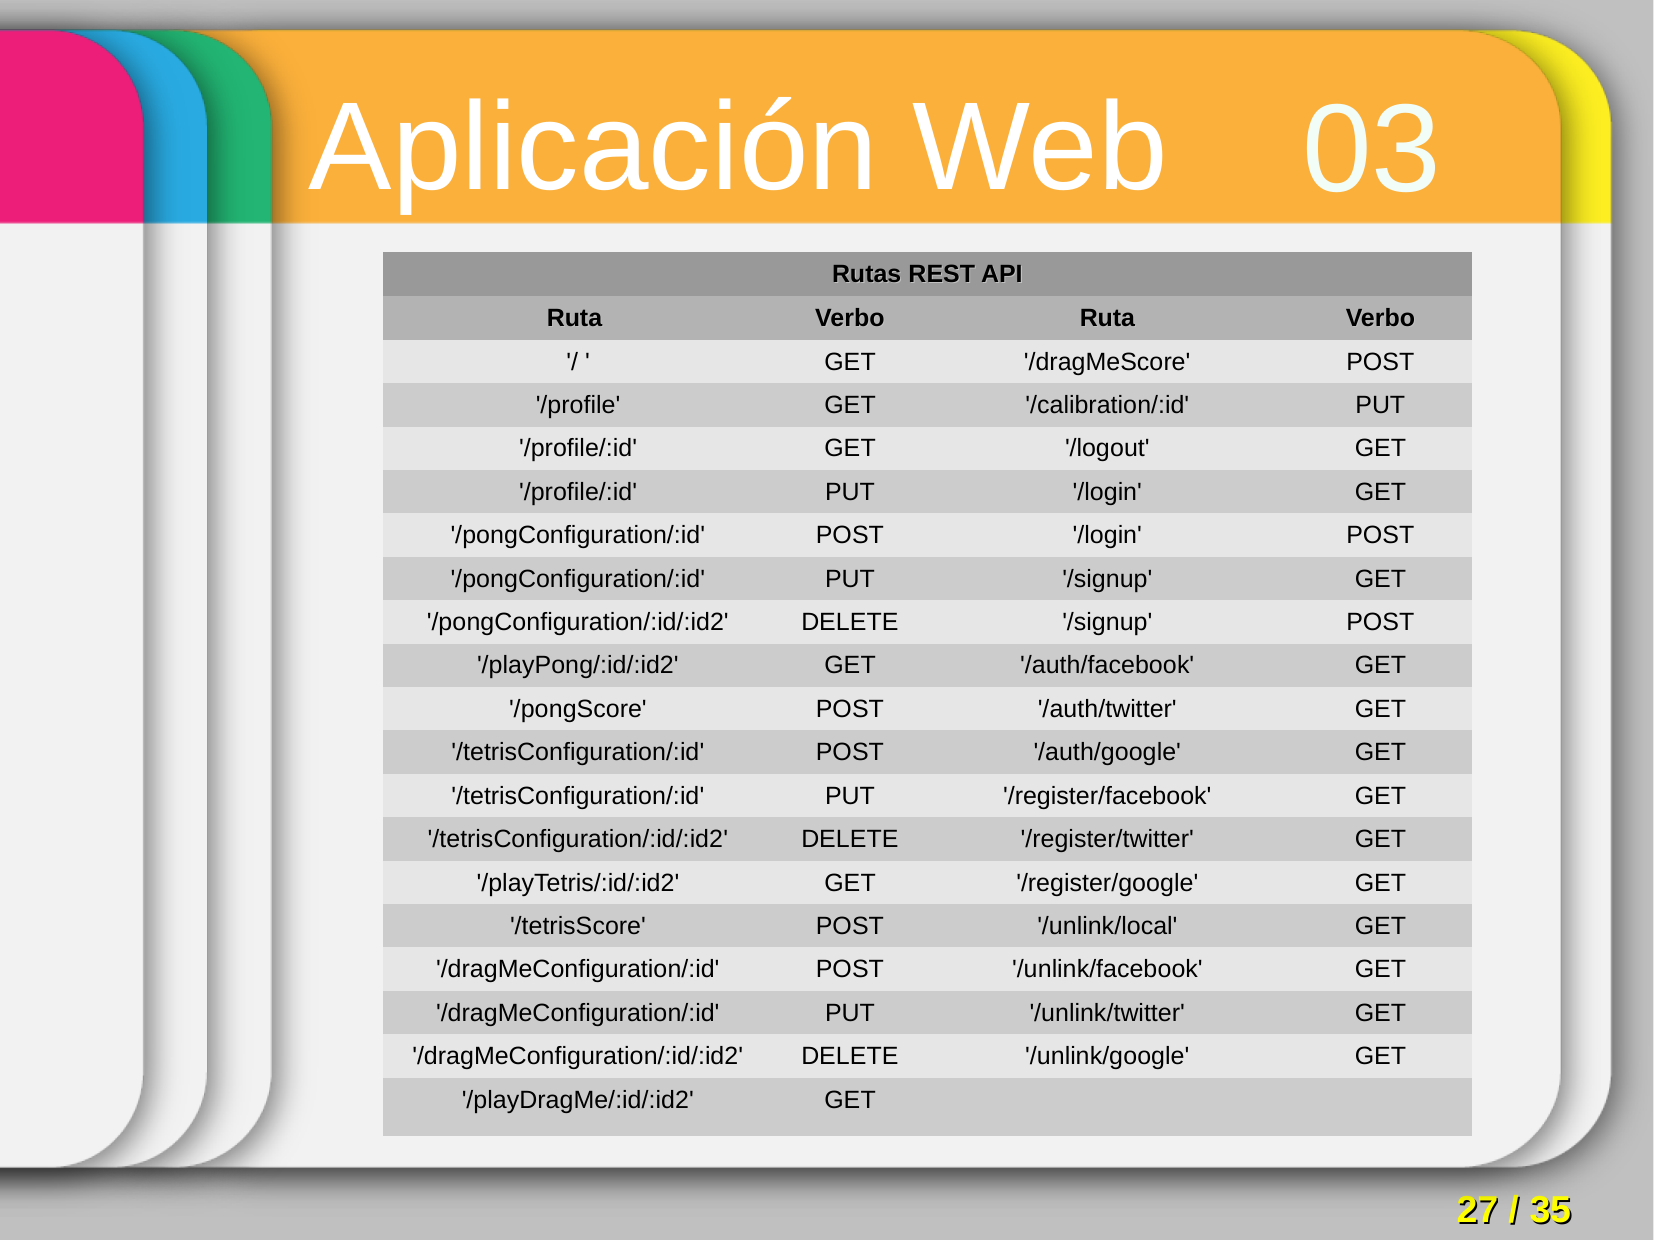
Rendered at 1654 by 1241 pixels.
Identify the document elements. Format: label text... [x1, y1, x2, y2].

table_cell DELETE [774, 1034, 926, 1078]
table_cell '/auth/google' [926, 730, 1289, 774]
table_cell '/auth/facebook' [926, 644, 1289, 687]
table_cell GET [1289, 904, 1472, 947]
table_cell '/profile/:id' [383, 427, 774, 470]
table_cell '/playPong/:id/:id2' [383, 644, 774, 687]
table_cell GET [1289, 861, 1472, 904]
table_cell '/pongScore' [383, 687, 774, 730]
table_cell GET [774, 1078, 926, 1136]
table_cell GET [1289, 1034, 1472, 1078]
table_cell GET [1289, 991, 1472, 1034]
table_cell '/unlink/google' [926, 1034, 1289, 1078]
table_cell '/pongConfiguration/:id/:id2' [383, 600, 774, 644]
table_cell '/pongConfiguration/:id' [383, 513, 774, 557]
table_cell GET [1289, 774, 1472, 817]
table_cell '/register/google' [926, 861, 1289, 904]
table_cell PUT [774, 470, 926, 513]
table_cell '/profile/:id' [383, 470, 774, 513]
table_cell PUT [774, 557, 926, 600]
table_cell '/playTetris/:id/:id2' [383, 861, 774, 904]
text_box 03 [1287, 58, 1463, 225]
table_cell '/dragMeConfiguration/:id' [383, 991, 774, 1034]
table_cell PUT [774, 774, 926, 817]
table_cell '/tetrisConfiguration/:id/:id2' [383, 817, 774, 861]
table_cell [1289, 1078, 1472, 1136]
table_cell '/register/facebook' [926, 774, 1289, 817]
table_cell POST [1289, 600, 1472, 644]
table_cell GET [774, 340, 926, 383]
table_cell '/login' [926, 470, 1289, 513]
table_cell '/dragMeConfiguration/:id' [383, 947, 774, 991]
table_cell POST [774, 904, 926, 947]
table_cell PUT [774, 991, 926, 1034]
table_cell '/unlink/twitter' [926, 991, 1289, 1034]
table_cell '/dragMeConfiguration/:id/:id2' [383, 1034, 774, 1078]
table_cell POST [1289, 513, 1472, 557]
picture [0, 0, 1654, 1241]
title Aplicación Web [177, 59, 1300, 235]
table_cell '/unlink/local' [926, 904, 1289, 947]
table_cell '/playDragMe/:id/:id2' [383, 1078, 774, 1136]
table_cell '/auth/twitter' [926, 687, 1289, 730]
table_cell Verbo [774, 296, 926, 340]
table_cell POST [774, 687, 926, 730]
table_cell GET [774, 427, 926, 470]
table_cell POST [774, 947, 926, 991]
table_cell GET [774, 861, 926, 904]
table_cell '/logout' [926, 427, 1289, 470]
table_cell '/ ' [383, 340, 774, 383]
table_cell '/signup' [926, 557, 1289, 600]
table_cell GET [1289, 817, 1472, 861]
table_cell GET [774, 644, 926, 687]
table_cell GET [1289, 470, 1472, 513]
table_cell DELETE [774, 600, 926, 644]
table_cell '/pongConfiguration/:id' [383, 557, 774, 600]
table_cell Verbo [1289, 296, 1472, 340]
table_cell '/profile' [383, 383, 774, 427]
table_cell '/login' [926, 513, 1289, 557]
table_cell '/tetrisScore' [383, 904, 774, 947]
table_cell '/calibration/:id' [926, 383, 1289, 427]
table_cell POST [1289, 340, 1472, 383]
table_cell Ruta [383, 296, 774, 340]
table_cell '/register/twitter' [926, 817, 1289, 861]
table_cell GET [1289, 947, 1472, 991]
table_cell '/dragMeScore' [926, 340, 1289, 383]
table_cell GET [1289, 427, 1472, 470]
table_cell POST [774, 513, 926, 557]
table_cell '/signup' [926, 600, 1289, 644]
table_cell Ruta [926, 296, 1289, 340]
table_cell PUT [1289, 383, 1472, 427]
table_cell POST [774, 730, 926, 774]
table_cell GET [1289, 644, 1472, 687]
table_cell DELETE [774, 817, 926, 861]
table_cell GET [1289, 557, 1472, 600]
table_cell GET [774, 383, 926, 427]
table_cell '/unlink/facebook' [926, 947, 1289, 991]
table_cell '/tetrisConfiguration/:id' [383, 730, 774, 774]
table_cell GET [1289, 730, 1472, 774]
table_header Rutas REST API [383, 252, 1472, 296]
table_cell '/tetrisConfiguration/:id' [383, 774, 774, 817]
table_cell [926, 1078, 1289, 1136]
table_cell GET [1289, 687, 1472, 730]
